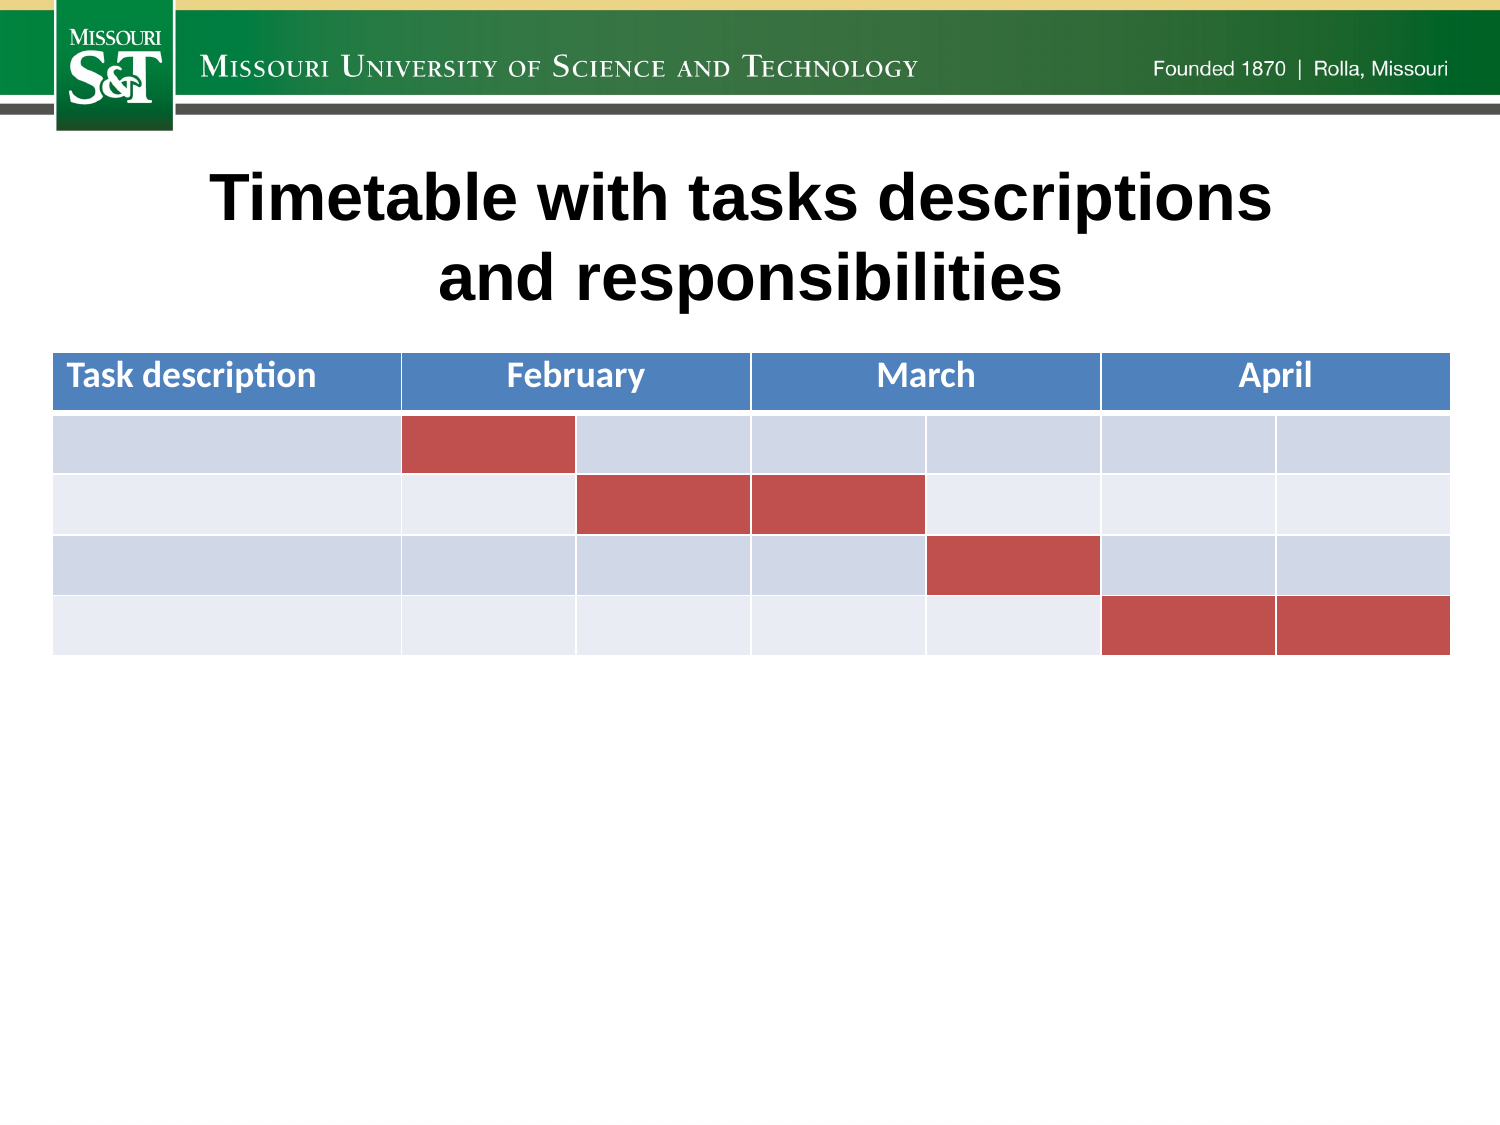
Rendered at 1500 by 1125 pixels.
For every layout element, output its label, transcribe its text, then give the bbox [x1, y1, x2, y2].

table_cell [53, 596, 401, 655]
table_cell [1102, 416, 1275, 473]
table_cell [752, 536, 925, 595]
table_cell [402, 475, 575, 534]
table_cell [1277, 416, 1450, 473]
table_cell [577, 416, 750, 473]
table_header February [402, 353, 750, 410]
table_cell [402, 596, 575, 655]
table_cell [1102, 536, 1275, 595]
table_cell [1277, 596, 1450, 655]
table_cell [752, 596, 925, 655]
picture [0, 0, 1500, 1125]
table_cell [577, 596, 750, 655]
table_cell [53, 536, 401, 595]
table_cell [577, 475, 750, 534]
table_cell [1102, 596, 1275, 655]
table_cell [752, 416, 925, 473]
table_cell [927, 536, 1100, 595]
table_cell [1277, 536, 1450, 595]
table_cell [927, 596, 1100, 655]
table_header March [752, 353, 1100, 410]
table_cell [927, 416, 1100, 473]
text_box Timetable with tasks descriptions and responsibilities [194, 146, 1308, 322]
table_header April [1102, 353, 1450, 410]
table_cell [752, 475, 925, 534]
table_cell [53, 416, 401, 473]
table_header Task description [53, 353, 401, 410]
table_cell [53, 475, 401, 534]
table_cell [402, 536, 575, 595]
table_cell [927, 475, 1100, 534]
table_cell [1277, 475, 1450, 534]
table_cell [577, 536, 750, 595]
table_cell [402, 416, 575, 473]
table_cell [1102, 475, 1275, 534]
